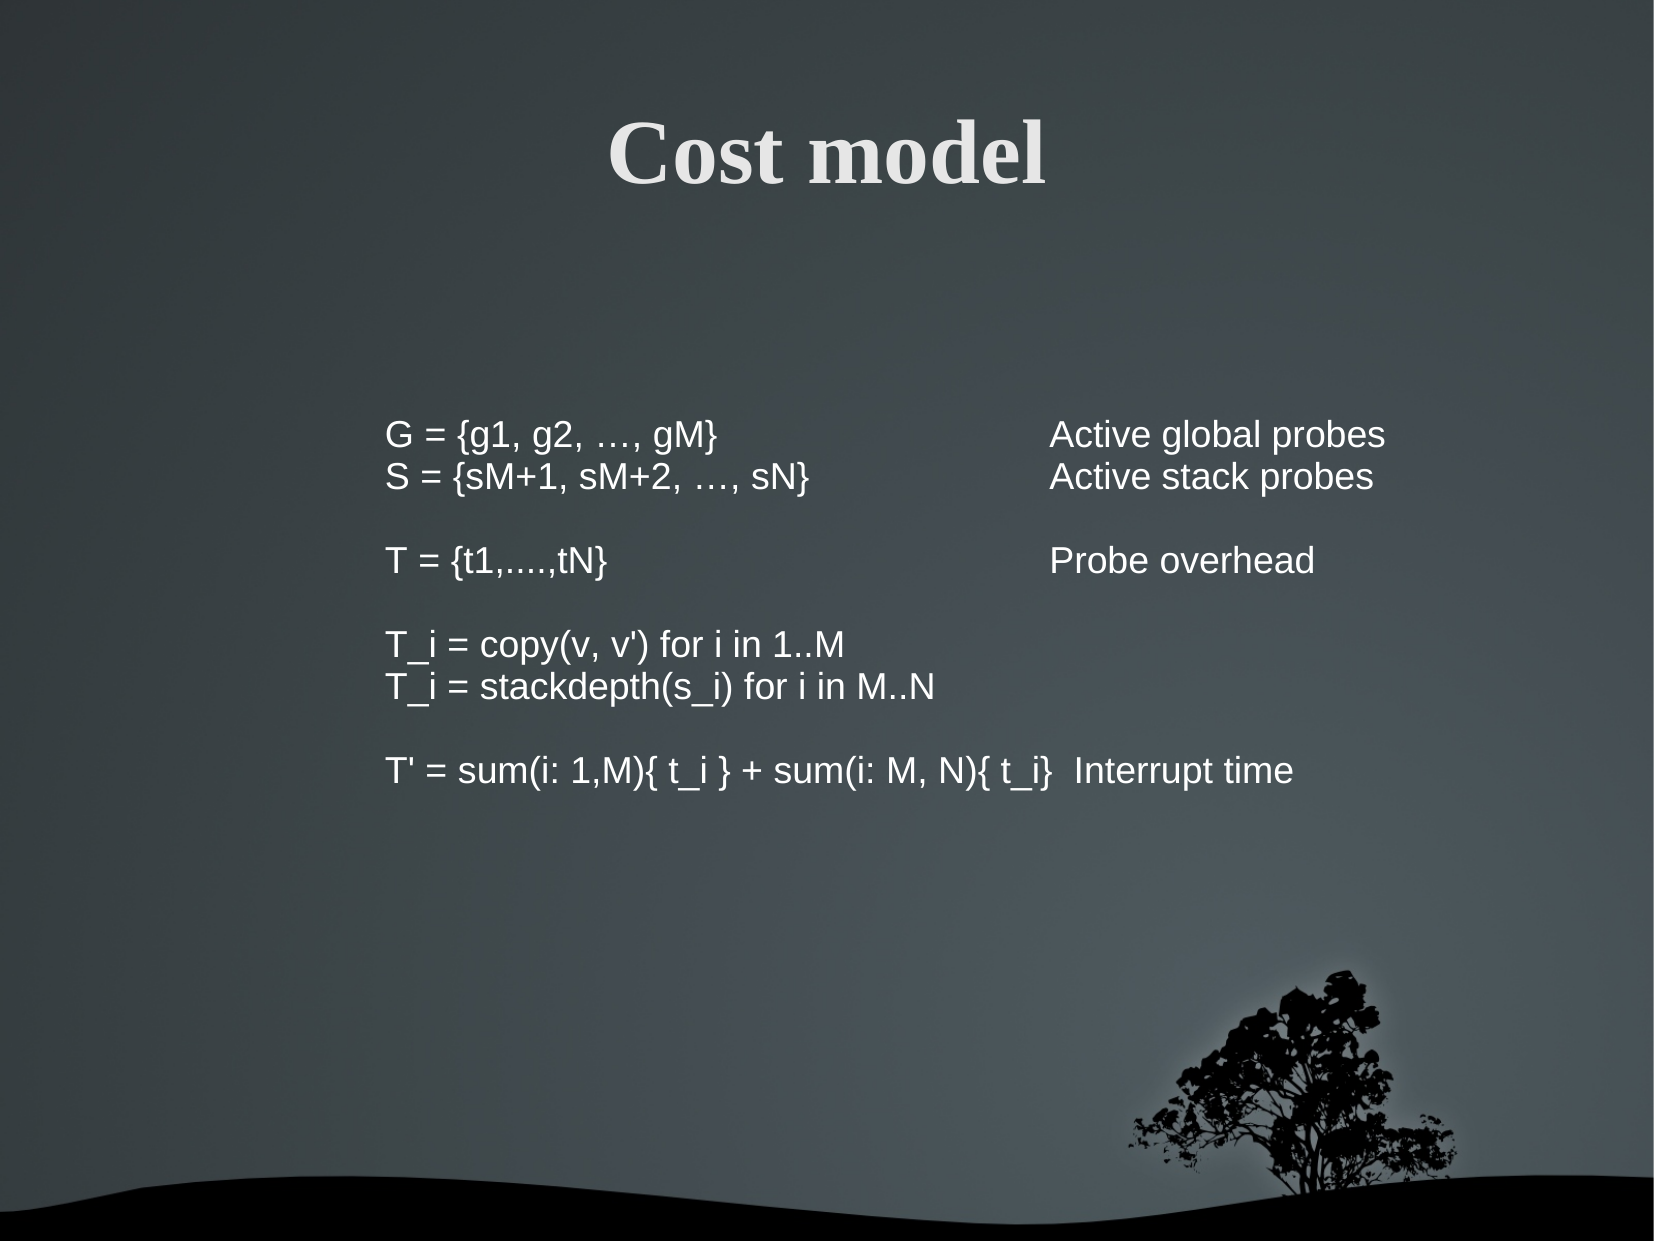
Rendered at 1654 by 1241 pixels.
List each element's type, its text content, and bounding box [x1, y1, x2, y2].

picture [0, 0, 1654, 1241]
text_box G = {g1, g2, …, gM} Active global probes S = {sM+1, sM+2, …, sN} Active stack probes T = {t1,....,tN} Probe overhead T_i = copy(v, v') for i in 1..M T_i = stackdepth(s_i) for i in M..N T' = sum(i: 1,M){ t_i } + sum(i: M, N){ t_i} Interrupt time [370, 406, 1401, 800]
title Cost model [82, 49, 1571, 257]
